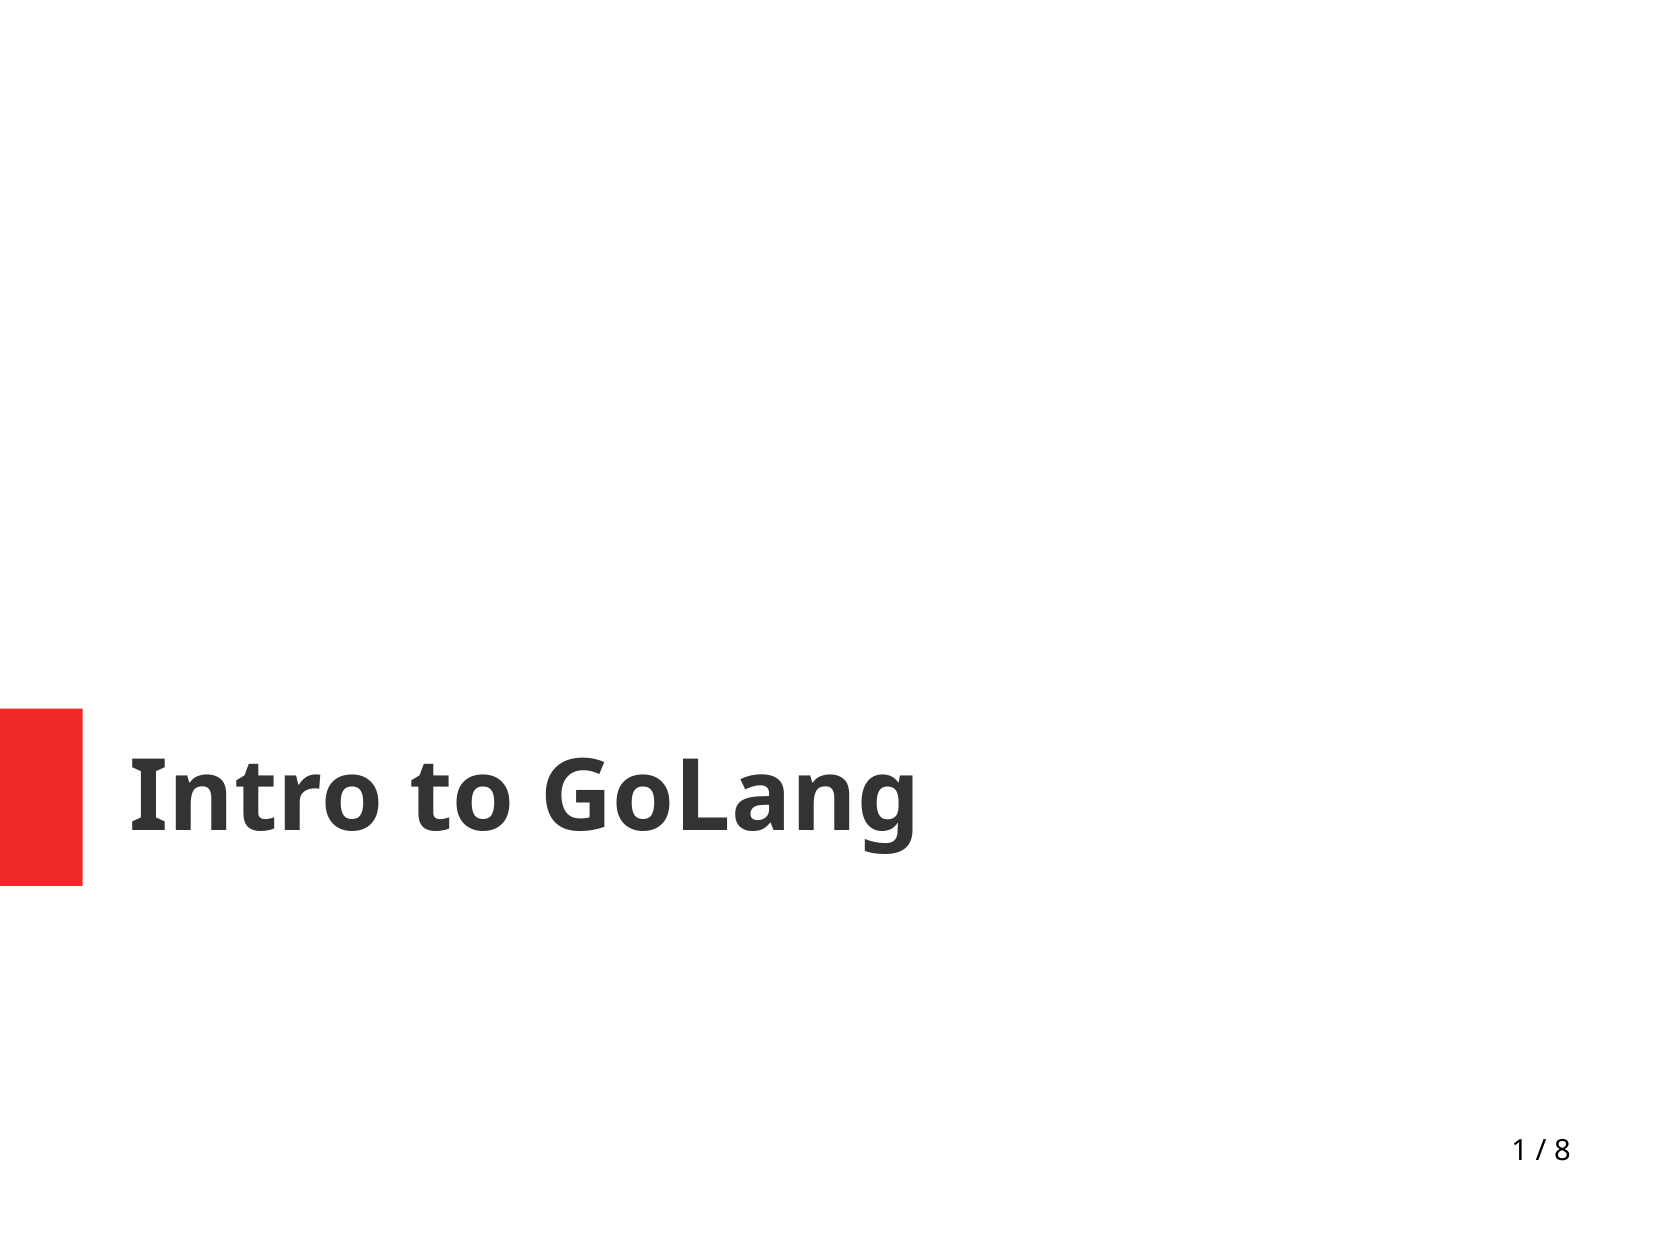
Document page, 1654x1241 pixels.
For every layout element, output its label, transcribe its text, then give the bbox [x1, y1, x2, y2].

title Intro to GoLang [129, 655, 1536, 928]
